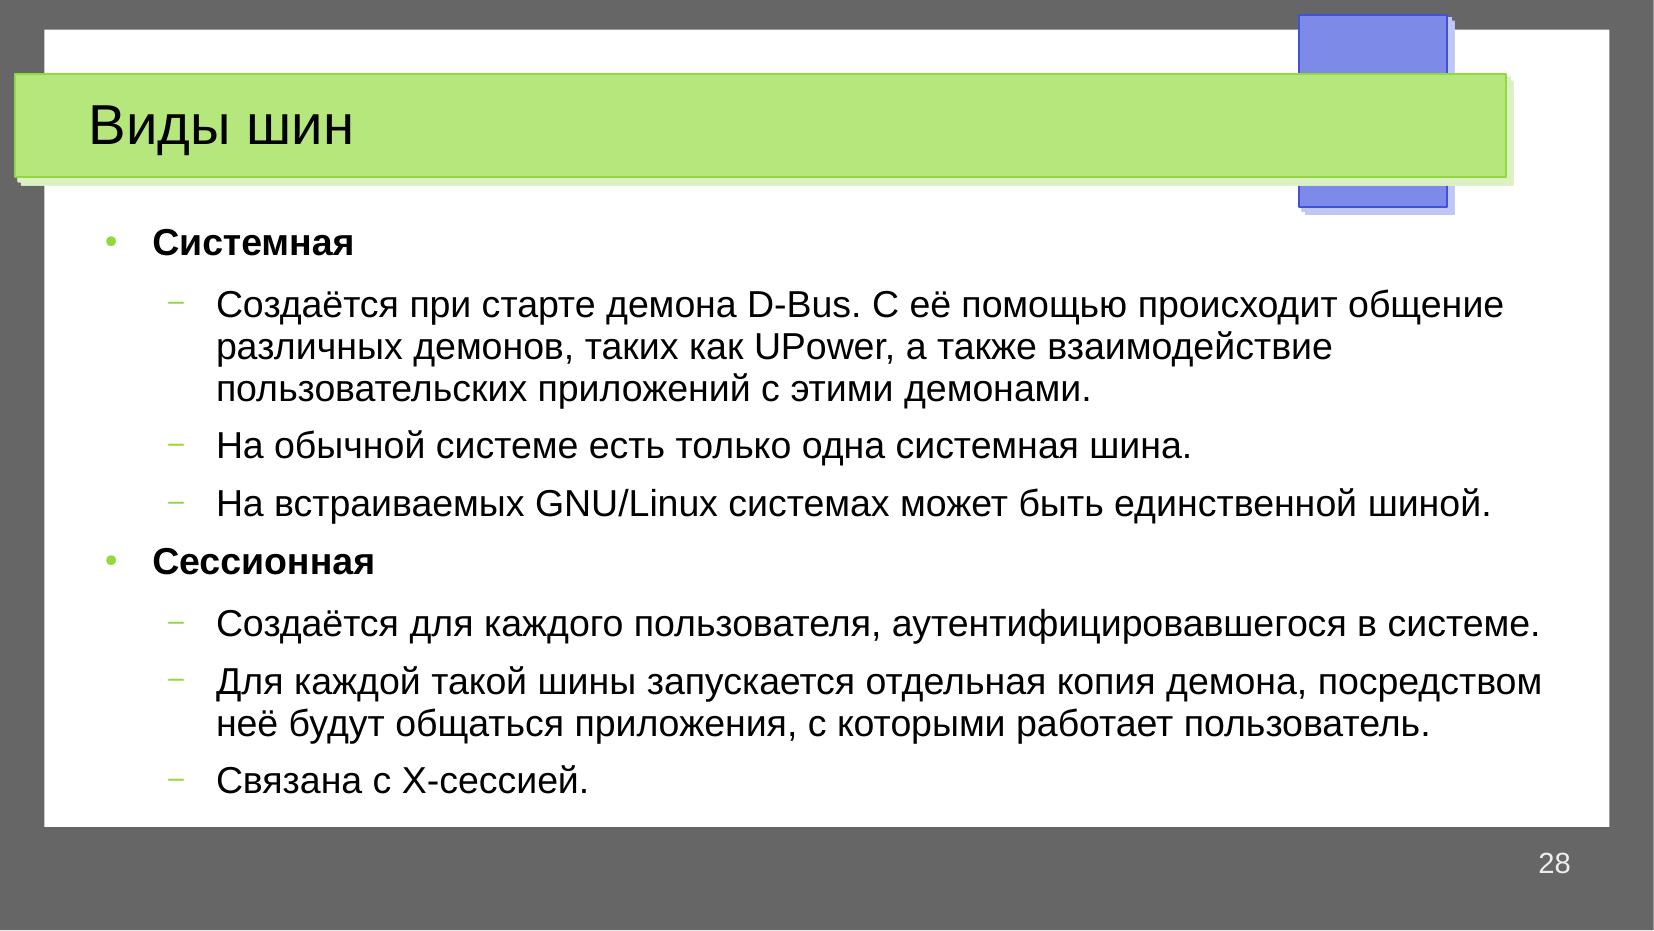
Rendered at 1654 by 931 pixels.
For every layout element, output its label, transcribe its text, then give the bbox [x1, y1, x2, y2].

list Системная Создаётся при старте демона D-Bus. С её помощью происходит общение различных демонов, таких как UPower, а также взаимодействие пользовательских приложений с этими демонами. На обычной системе есть только одна системная шина. На встраиваемых GNU/Linux системах может быть единственной шиной. Сессионная Создаётся для каждого пользователя, аутентифицировавшегося в системе. Для каждой такой шины запускается отдельная копия демона, посредством неё будут общаться приложения, с которыми работает пользователь. Связана с X-сессией. [88, 221, 1565, 813]
title Виды шин [88, 73, 1506, 178]
